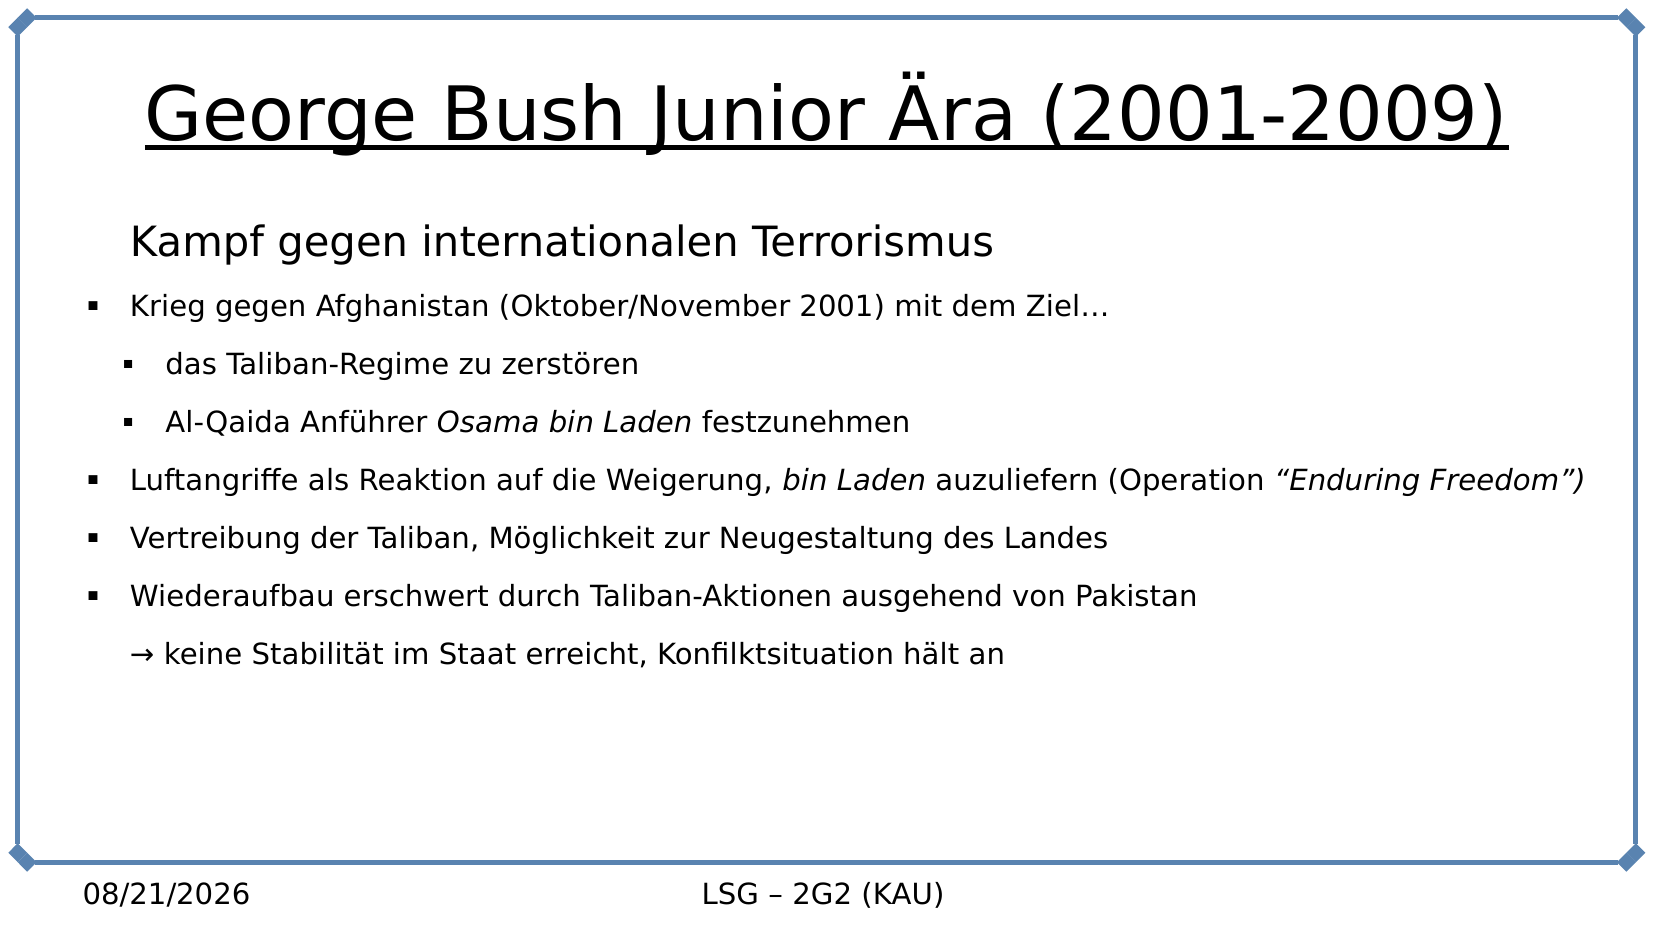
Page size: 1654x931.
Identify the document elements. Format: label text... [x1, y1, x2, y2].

title George Bush Junior Ära (2001-2009) [82, 37, 1571, 193]
list Kampf gegen internationalen Terrorismus Krieg gegen Afghanistan (Oktober/November 2001) mit dem Ziel… das Taliban-Regime zu zerstören Al-Qaida Anführer Osama bin Laden festzunehmen Luftangriffe als Reaktion auf die Weigerung, bin Laden auzuliefern (Operation “Enduring Freedom”) Vertreibung der Taliban, Möglichkeit zur Neugestaltung des Landes Wiederaufbau erschwert durch Taliban-Aktionen ausgehend von Pakistan → keine Stabilität im Staat erreicht, Konfilktsituation hält an [82, 217, 1595, 758]
